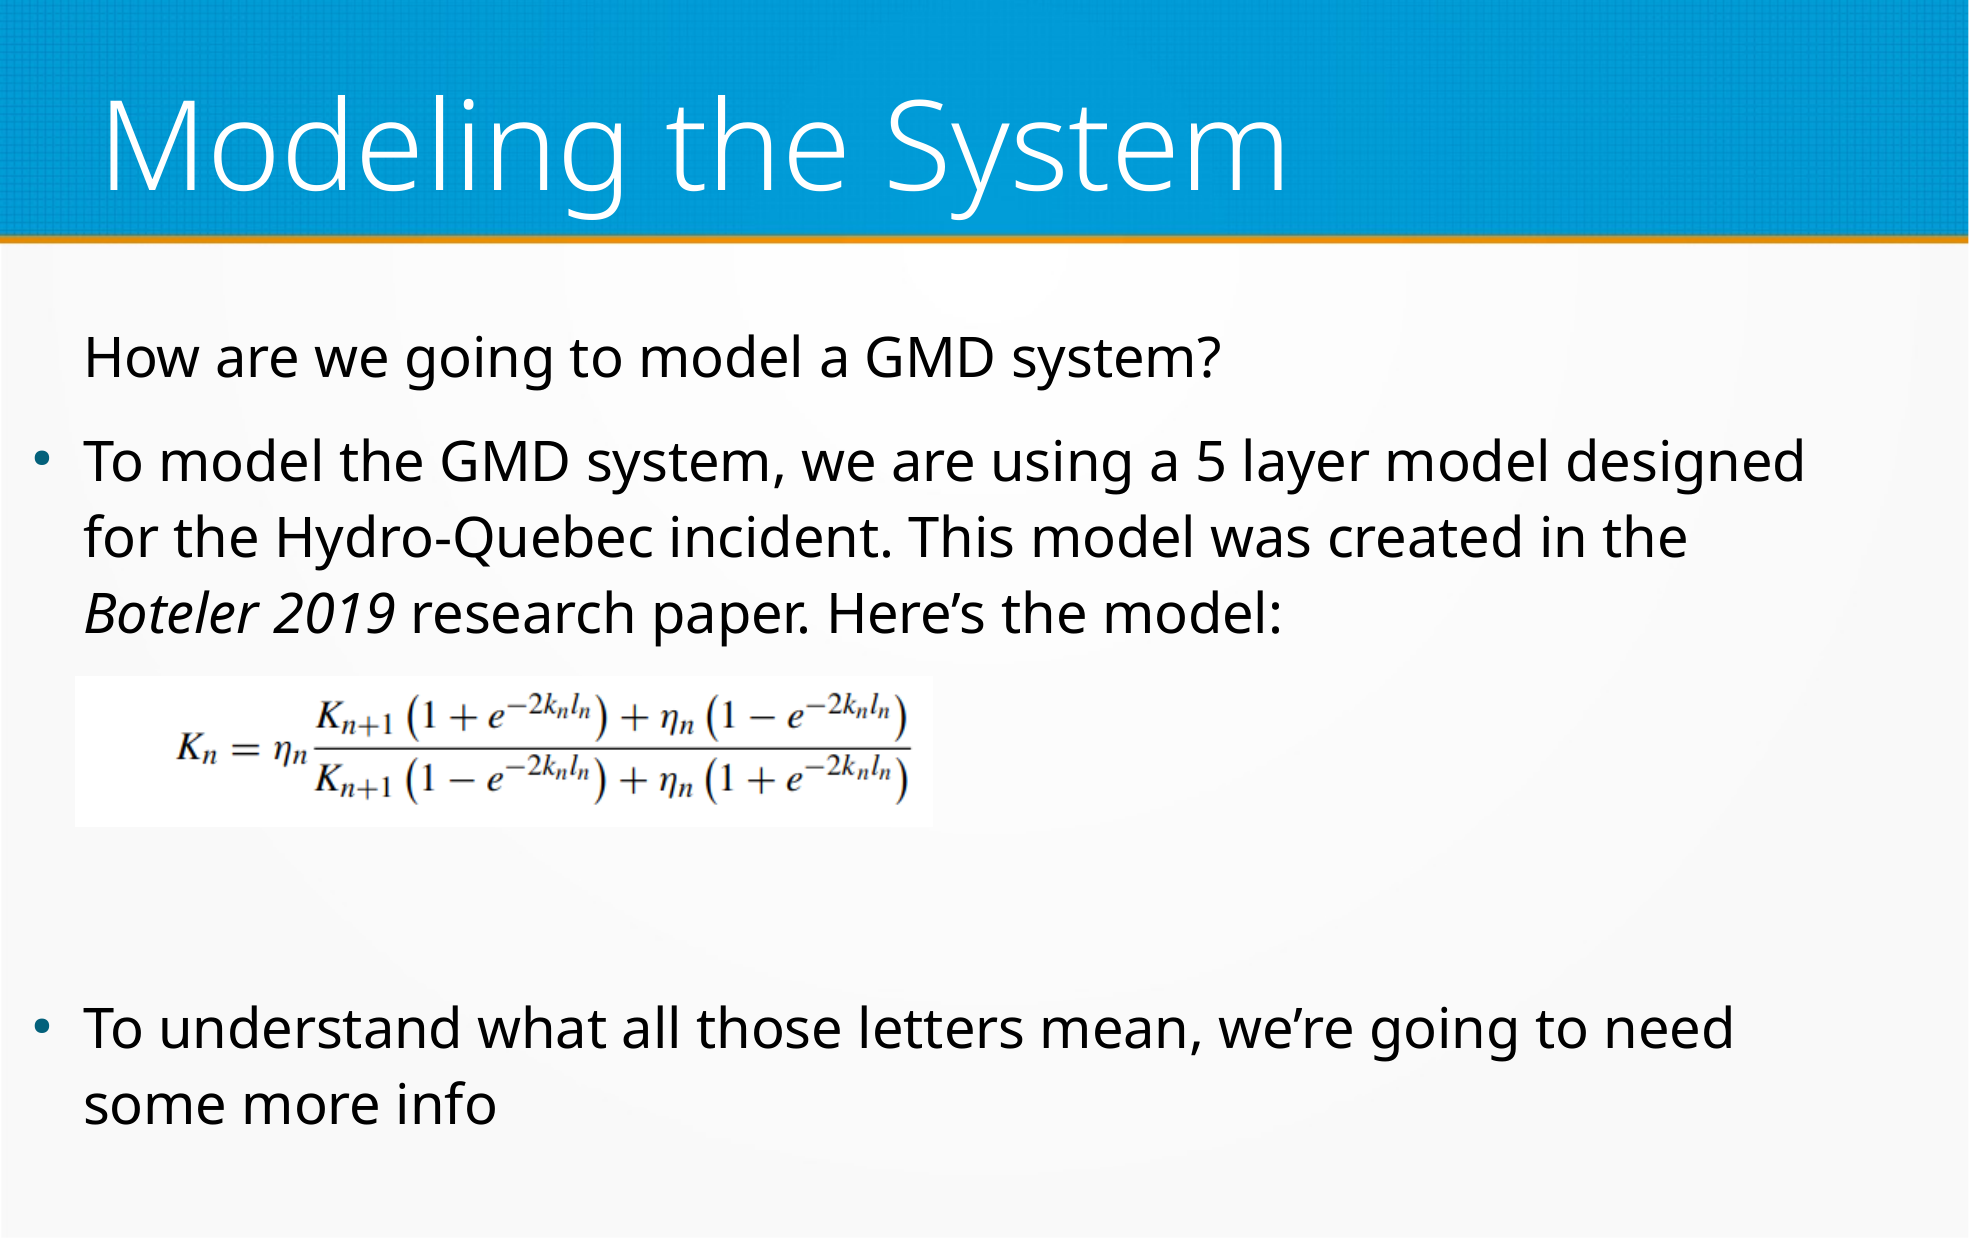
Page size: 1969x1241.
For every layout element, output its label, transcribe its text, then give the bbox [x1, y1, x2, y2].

list How are we going to model a GMD system? To model the GMD system, we are using a 5 layer model designed for the Hydro-Quebec incident. This model was created in the Boteler 2019 research paper. Here’s the model: To understand what all those letters mean, we’re going to need some more info [15, 214, 1816, 1145]
picture [0, 233, 1969, 1241]
title Modeling the System [98, 19, 1870, 227]
picture [75, 676, 933, 827]
